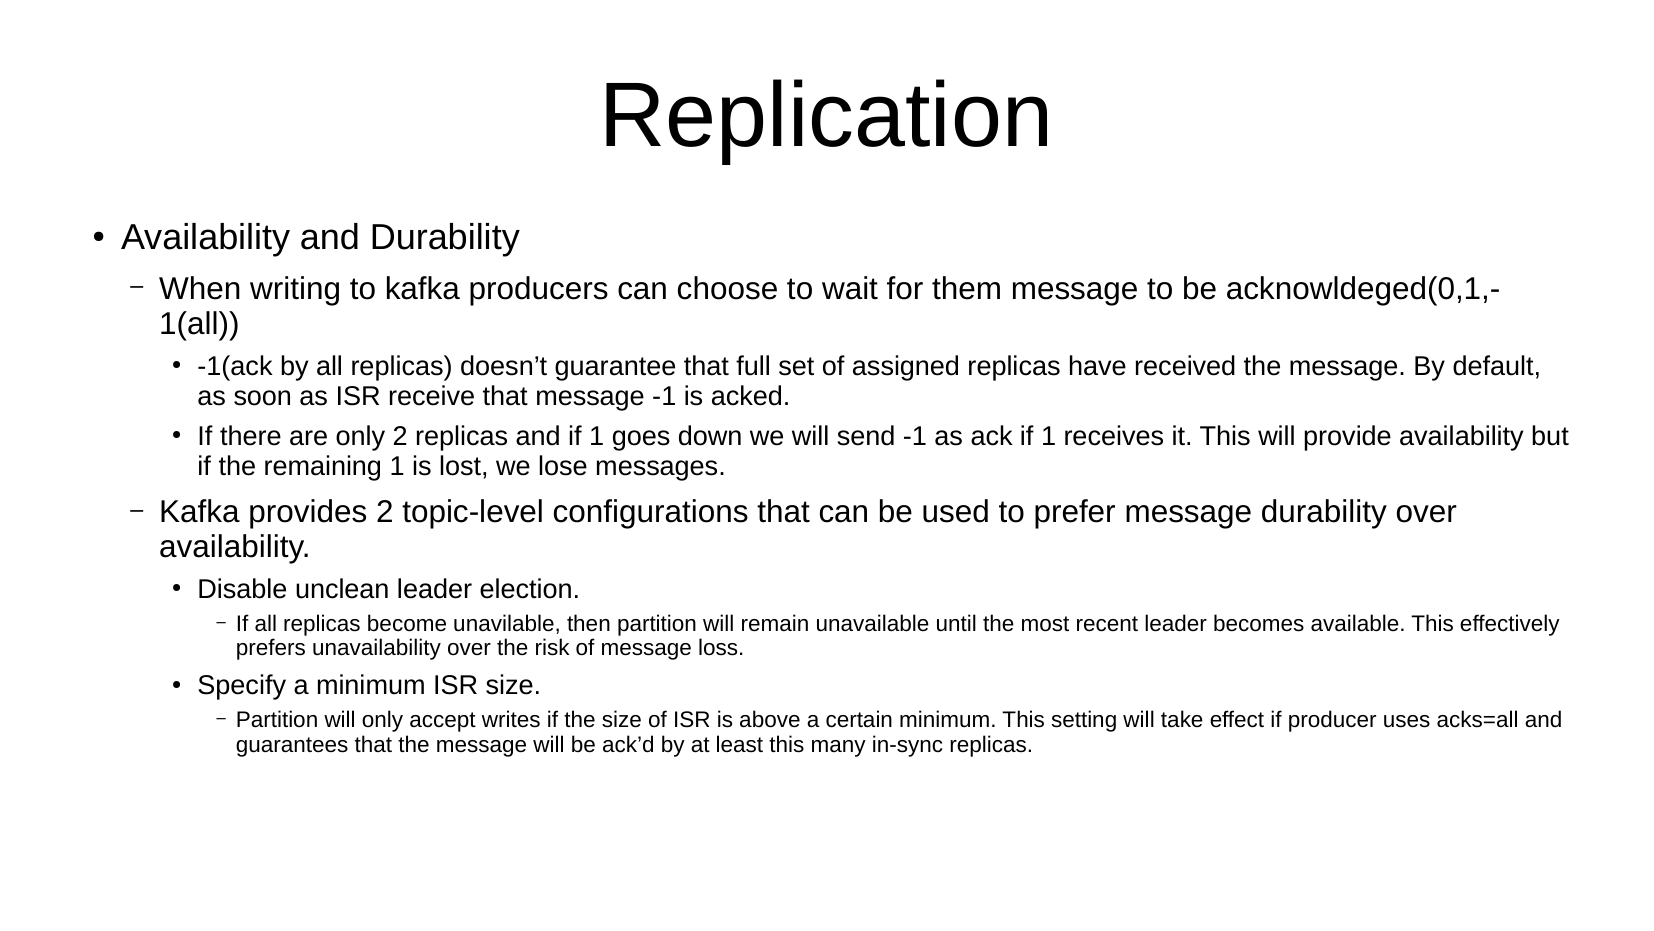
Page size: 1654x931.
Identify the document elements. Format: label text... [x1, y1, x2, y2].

list Availability and Durability When writing to kafka producers can choose to wait for them message to be acknowldeged(0,1,-1(all)) -1(ack by all replicas) doesn’t guarantee that full set of assigned replicas have received the message. By default, as soon as ISR receive that message -1 is acked. If there are only 2 replicas and if 1 goes down we will send -1 as ack if 1 receives it. This will provide availability but if the remaining 1 is lost, we lose messages. Kafka provides 2 topic-level configurations that can be used to prefer message durability over availability. Disable unclean leader election. If all replicas become unavilable, then partition will remain unavailable until the most recent leader becomes available. This effectively prefers unavailability over the risk of message loss. Specify a minimum ISR size. Partition will only accept writes if the size of ISR is above a certain minimum. This setting will take effect if producer uses acks=all and guarantees that the message will be ack’d by at least this many in-sync replicas. [82, 217, 1571, 758]
title Replication [82, 37, 1571, 193]
